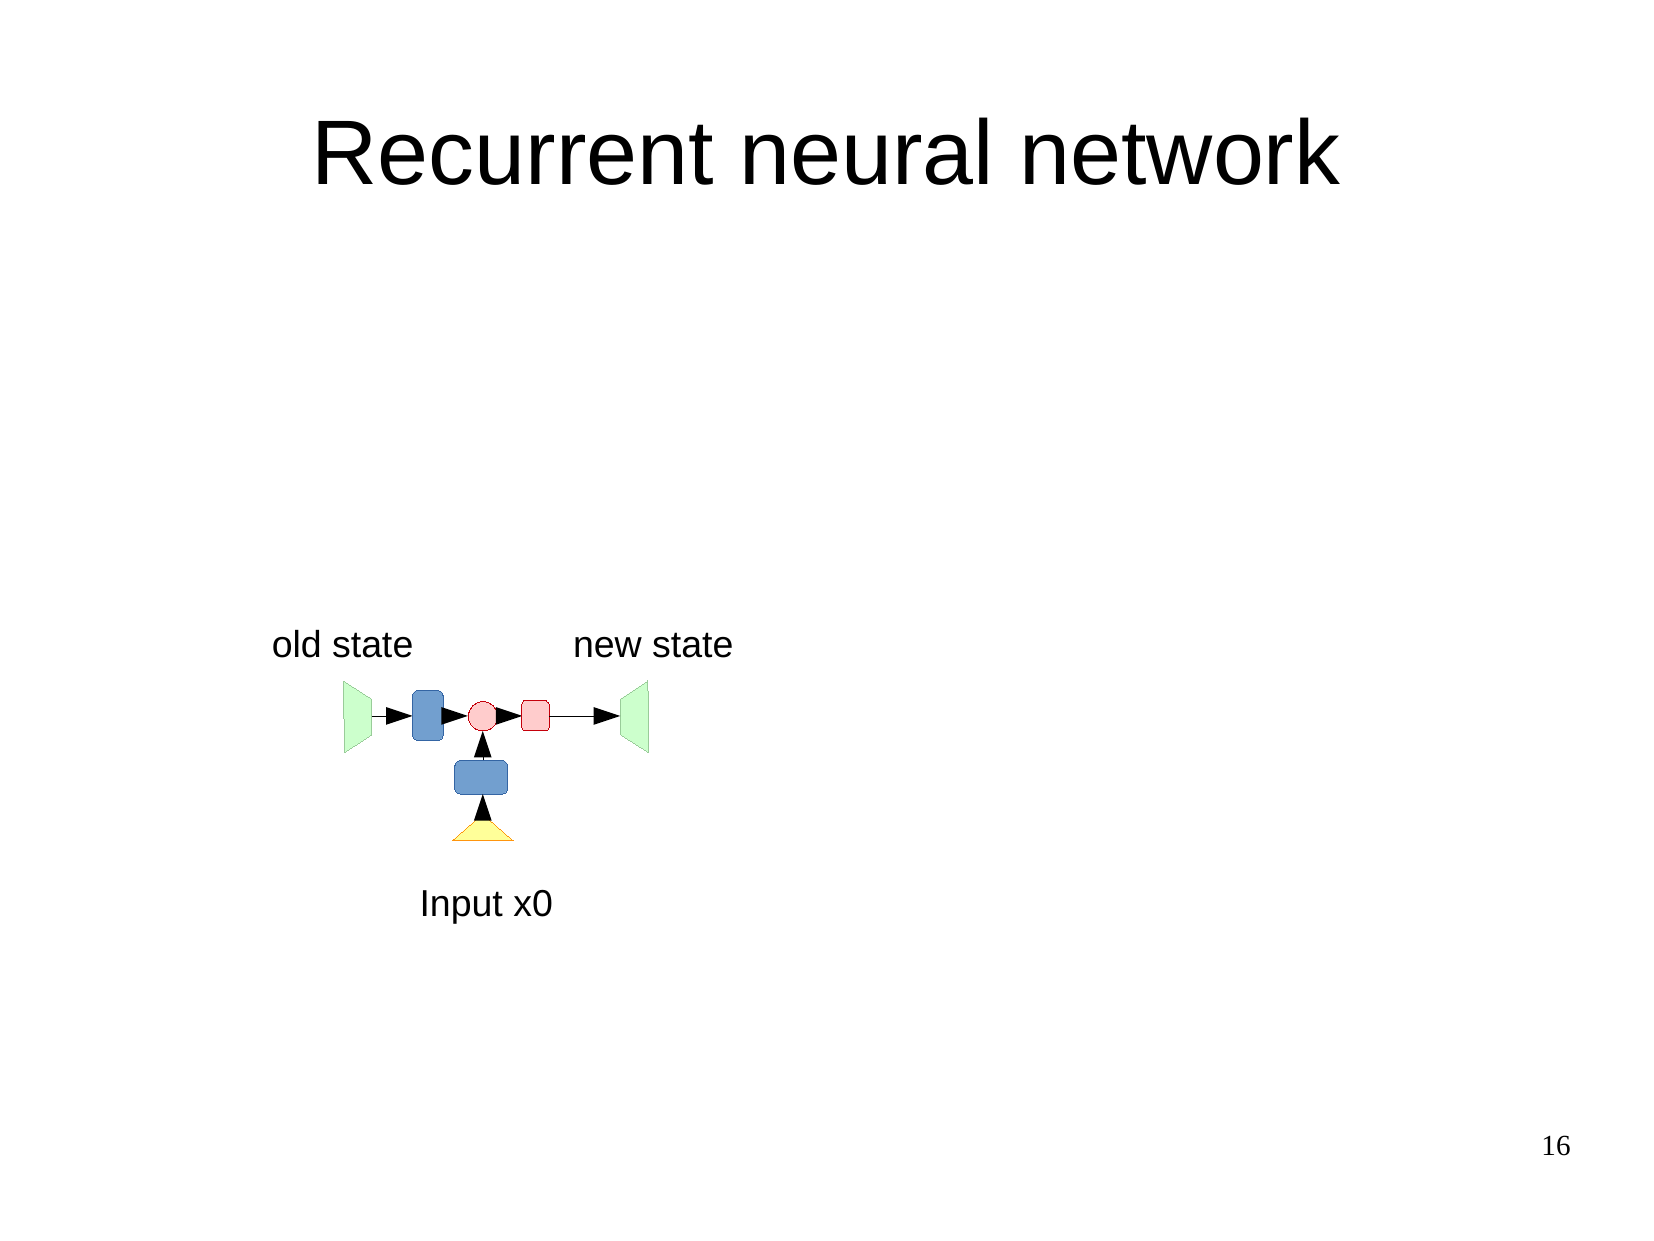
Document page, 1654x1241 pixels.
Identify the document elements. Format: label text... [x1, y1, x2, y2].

text_box [343, 681, 372, 753]
text_box [412, 690, 444, 741]
text_box [521, 700, 550, 731]
text_box [452, 821, 514, 841]
text_box [454, 760, 508, 795]
text_box old state [257, 615, 429, 673]
title Recurrent neural network [82, 49, 1571, 257]
text_box [468, 701, 495, 731]
text_box [620, 680, 649, 753]
text_box new state [558, 615, 749, 673]
text_box Input x0 [404, 875, 568, 933]
